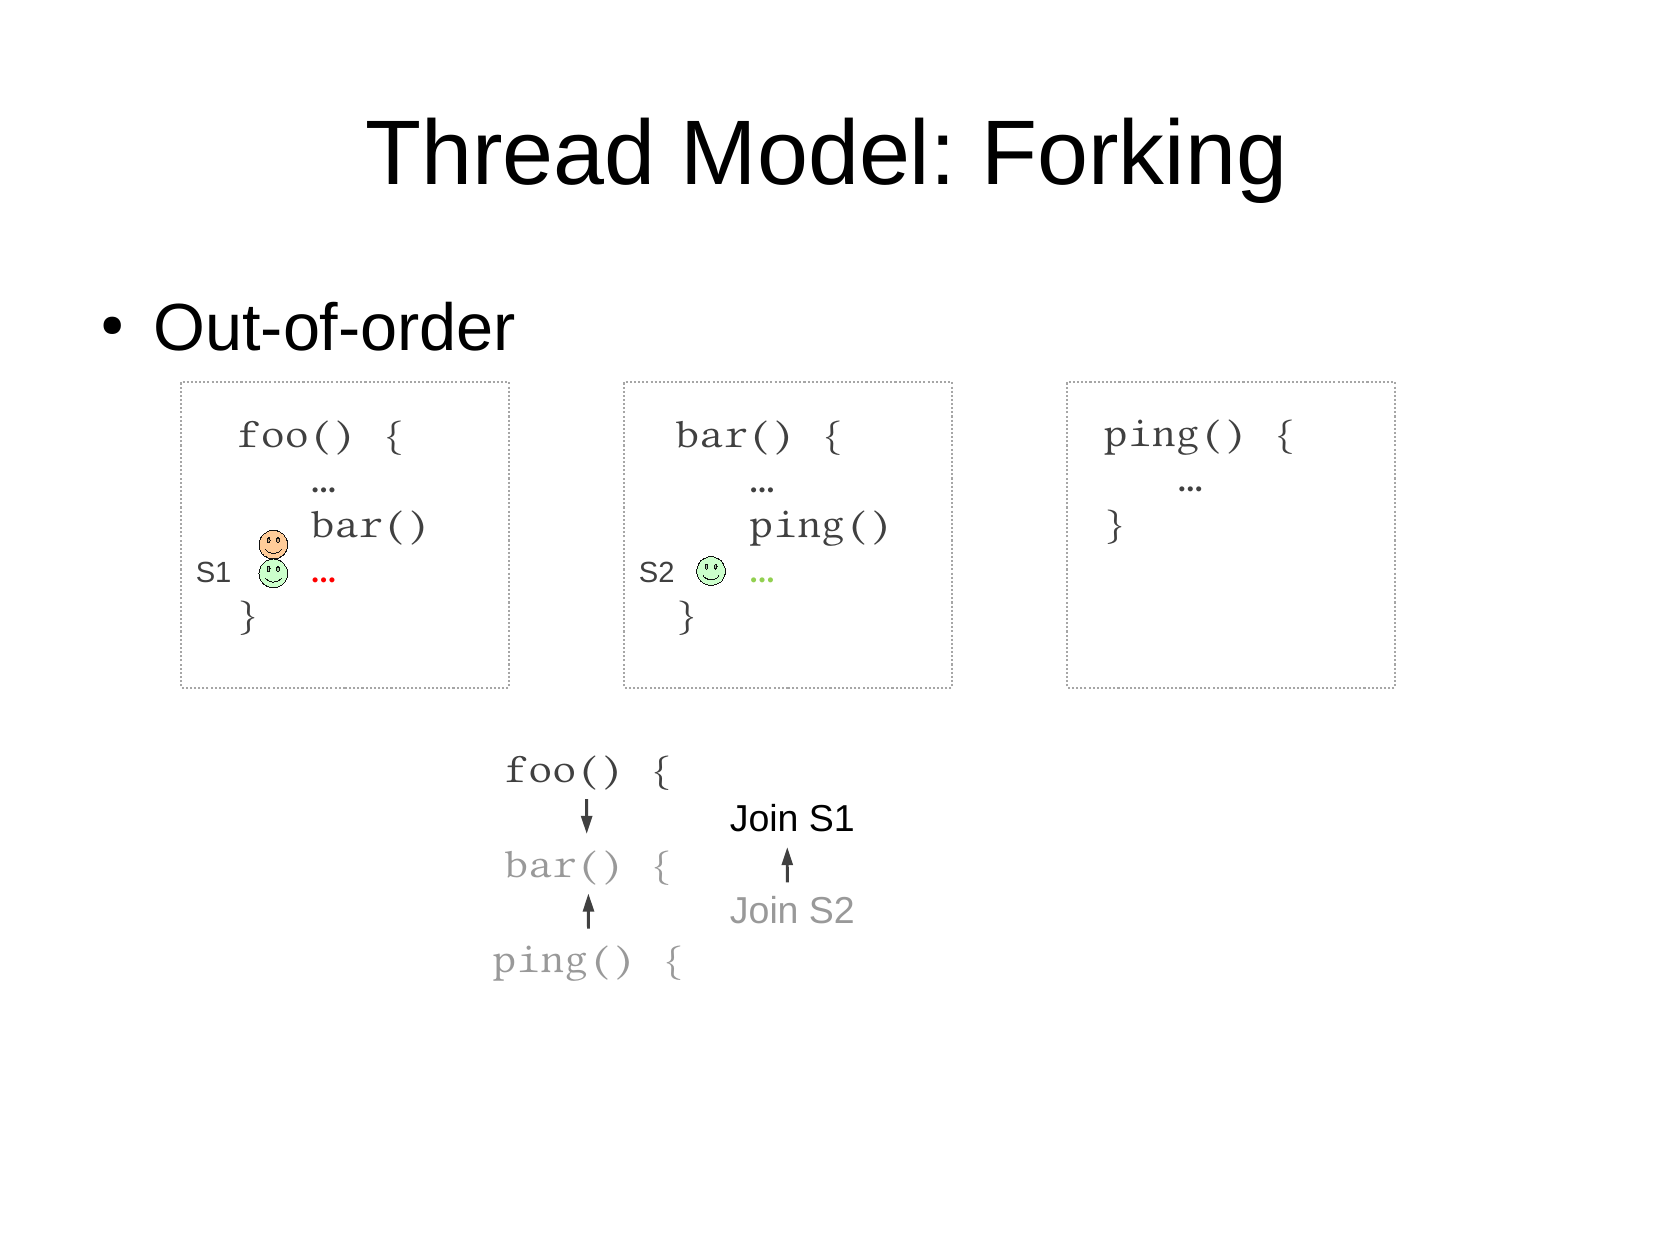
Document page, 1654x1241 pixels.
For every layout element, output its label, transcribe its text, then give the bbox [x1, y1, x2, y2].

text_box ping() { … } [1089, 401, 1311, 552]
text_box S2 [624, 546, 690, 597]
text_box [258, 530, 288, 588]
text_box ping() { [477, 927, 700, 988]
text_box foo() { … bar() … } [222, 402, 446, 643]
list Out-of-order [82, 290, 1571, 1010]
text_box Join S2 [715, 882, 1045, 940]
text_box bar() { … ping() … } [660, 402, 909, 643]
title Thread Model: Forking [82, 49, 1571, 257]
text_box [696, 556, 726, 586]
text_box S1 [181, 546, 247, 597]
text_box bar() { [489, 832, 688, 893]
text_box Join S1 [715, 790, 1045, 848]
text_box foo() { [489, 737, 688, 798]
